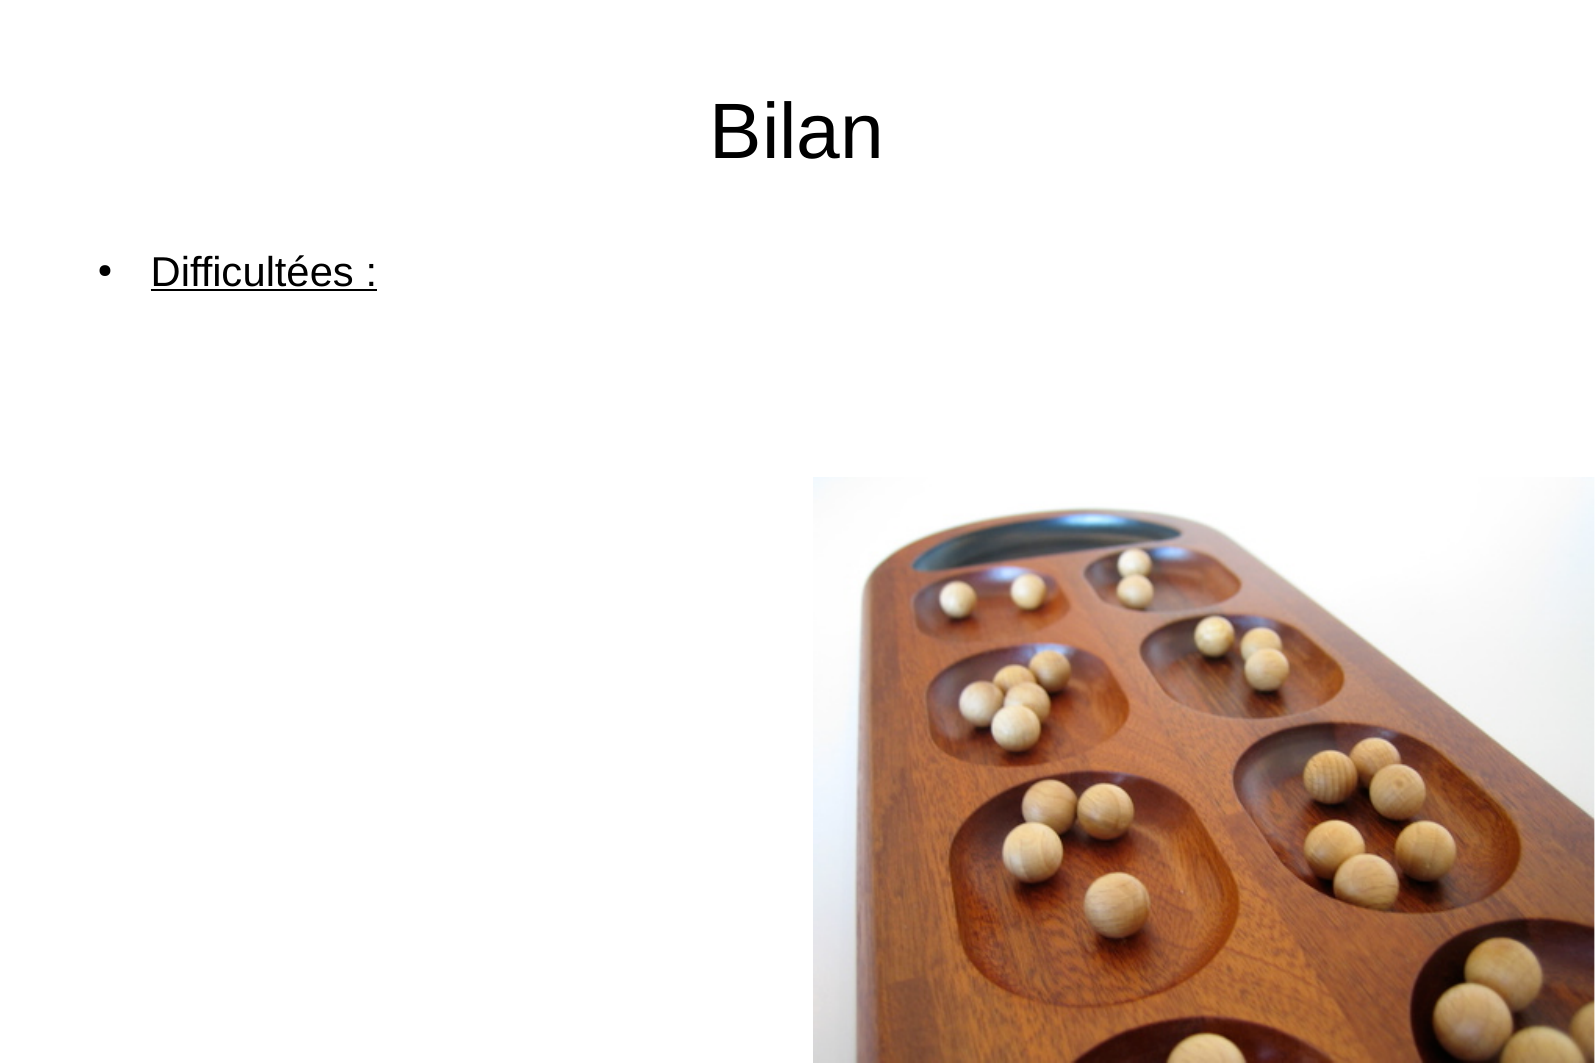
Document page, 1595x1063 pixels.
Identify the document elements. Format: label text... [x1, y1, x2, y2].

title Bilan [79, 42, 1515, 220]
list Difficultées : [79, 248, 1515, 951]
picture [813, 477, 1595, 1063]
